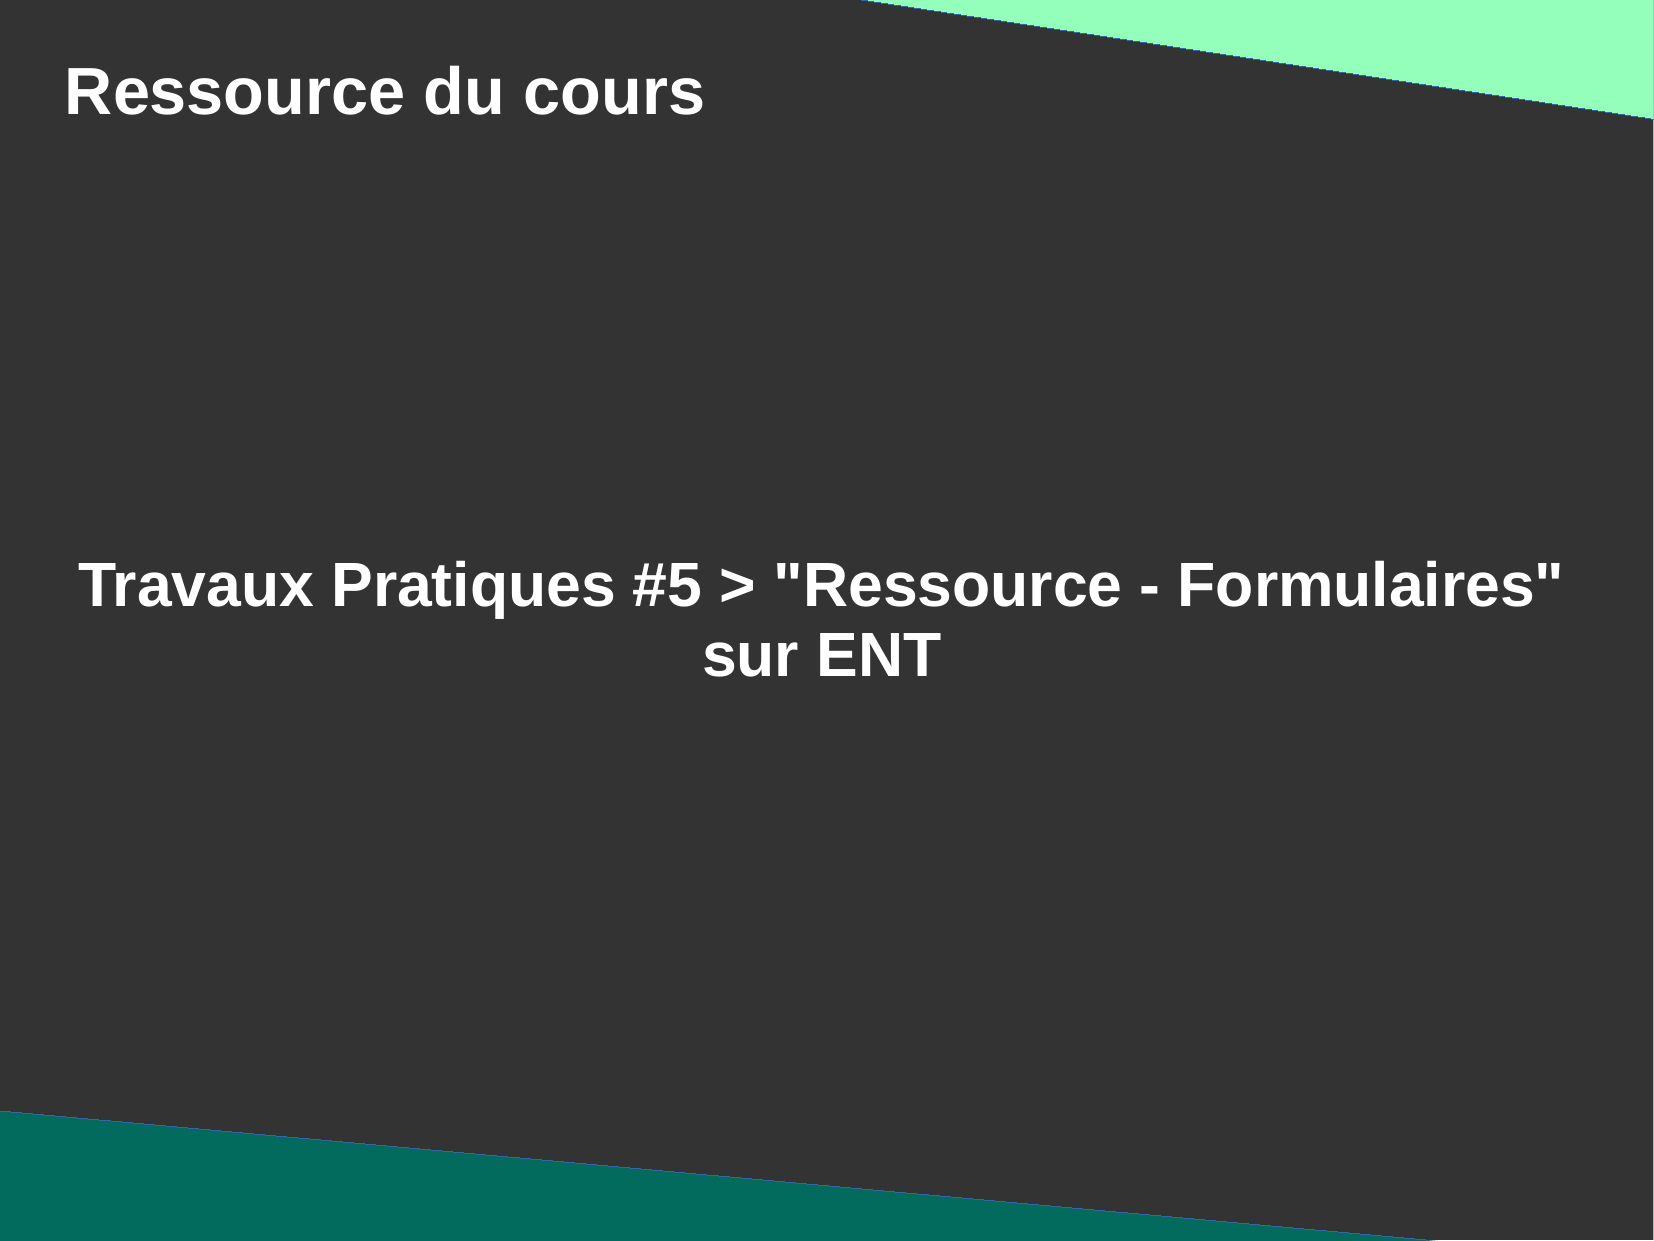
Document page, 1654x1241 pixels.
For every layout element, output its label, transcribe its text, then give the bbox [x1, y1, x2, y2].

title Travaux Pratiques #5 > "Ressource - Formulaires" sur ENT [22, 550, 1622, 690]
title Ressource du cours [64, 54, 1553, 157]
text_box [861, 0, 1654, 120]
